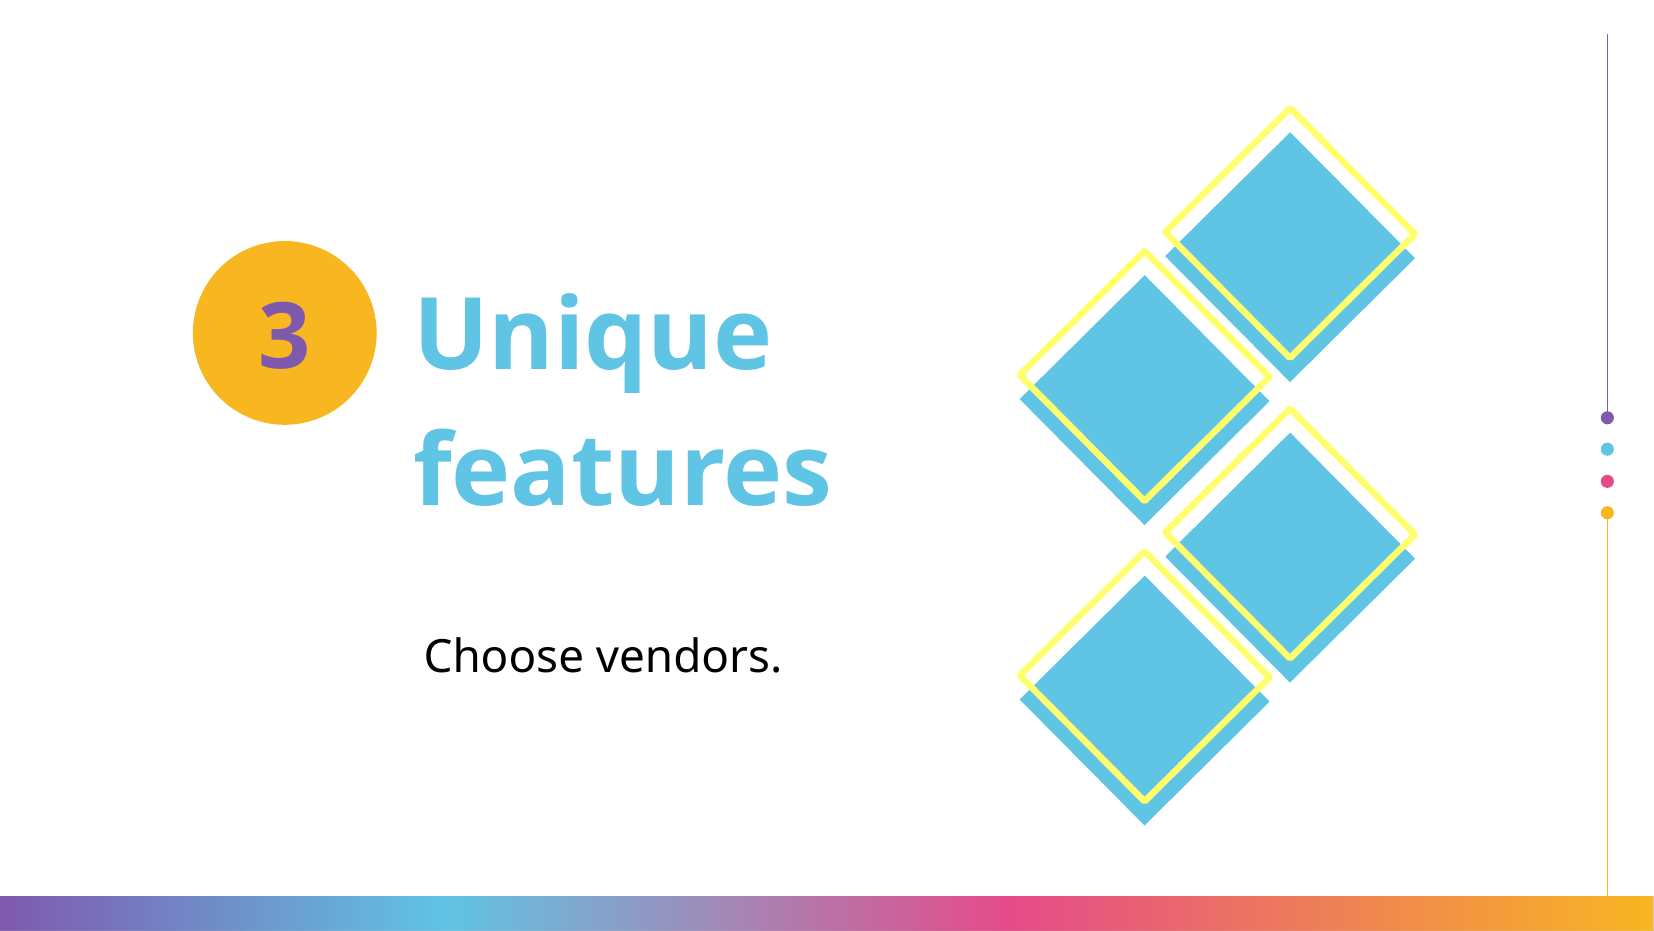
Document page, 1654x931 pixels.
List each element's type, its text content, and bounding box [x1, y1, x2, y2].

picture [0, 896, 1654, 931]
title Unique features [413, 194, 1063, 604]
text_box 3 [192, 241, 377, 425]
title Choose vendors. [423, 566, 910, 743]
